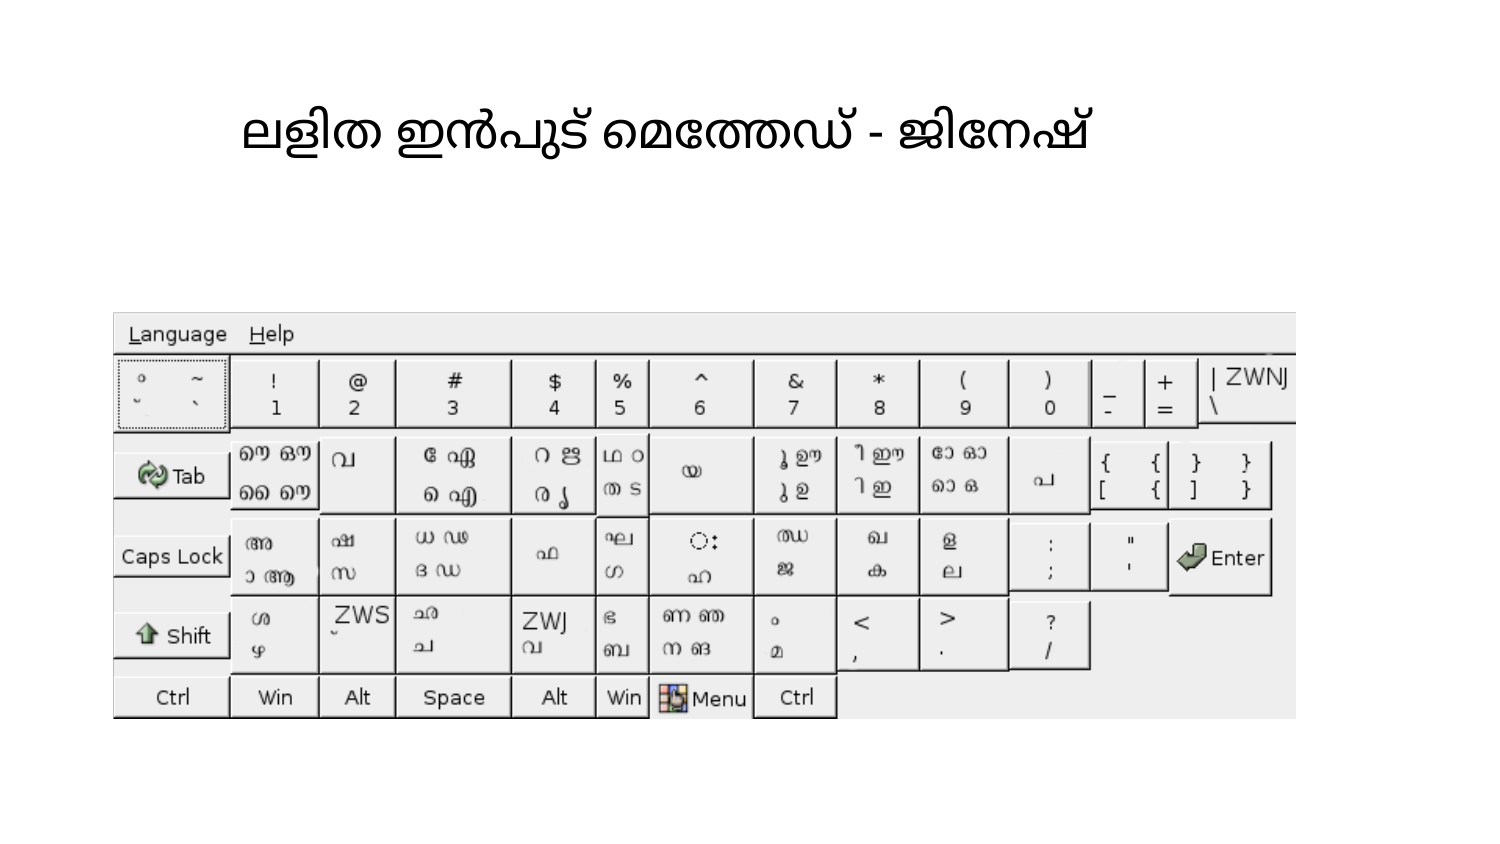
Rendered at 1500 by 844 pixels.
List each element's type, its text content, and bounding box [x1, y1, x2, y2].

text_box ലളിത ഇന്‍പുട് മെത്തേഡ് - ജിനേഷ് [190, 83, 1155, 241]
picture [109, 310, 1296, 719]
